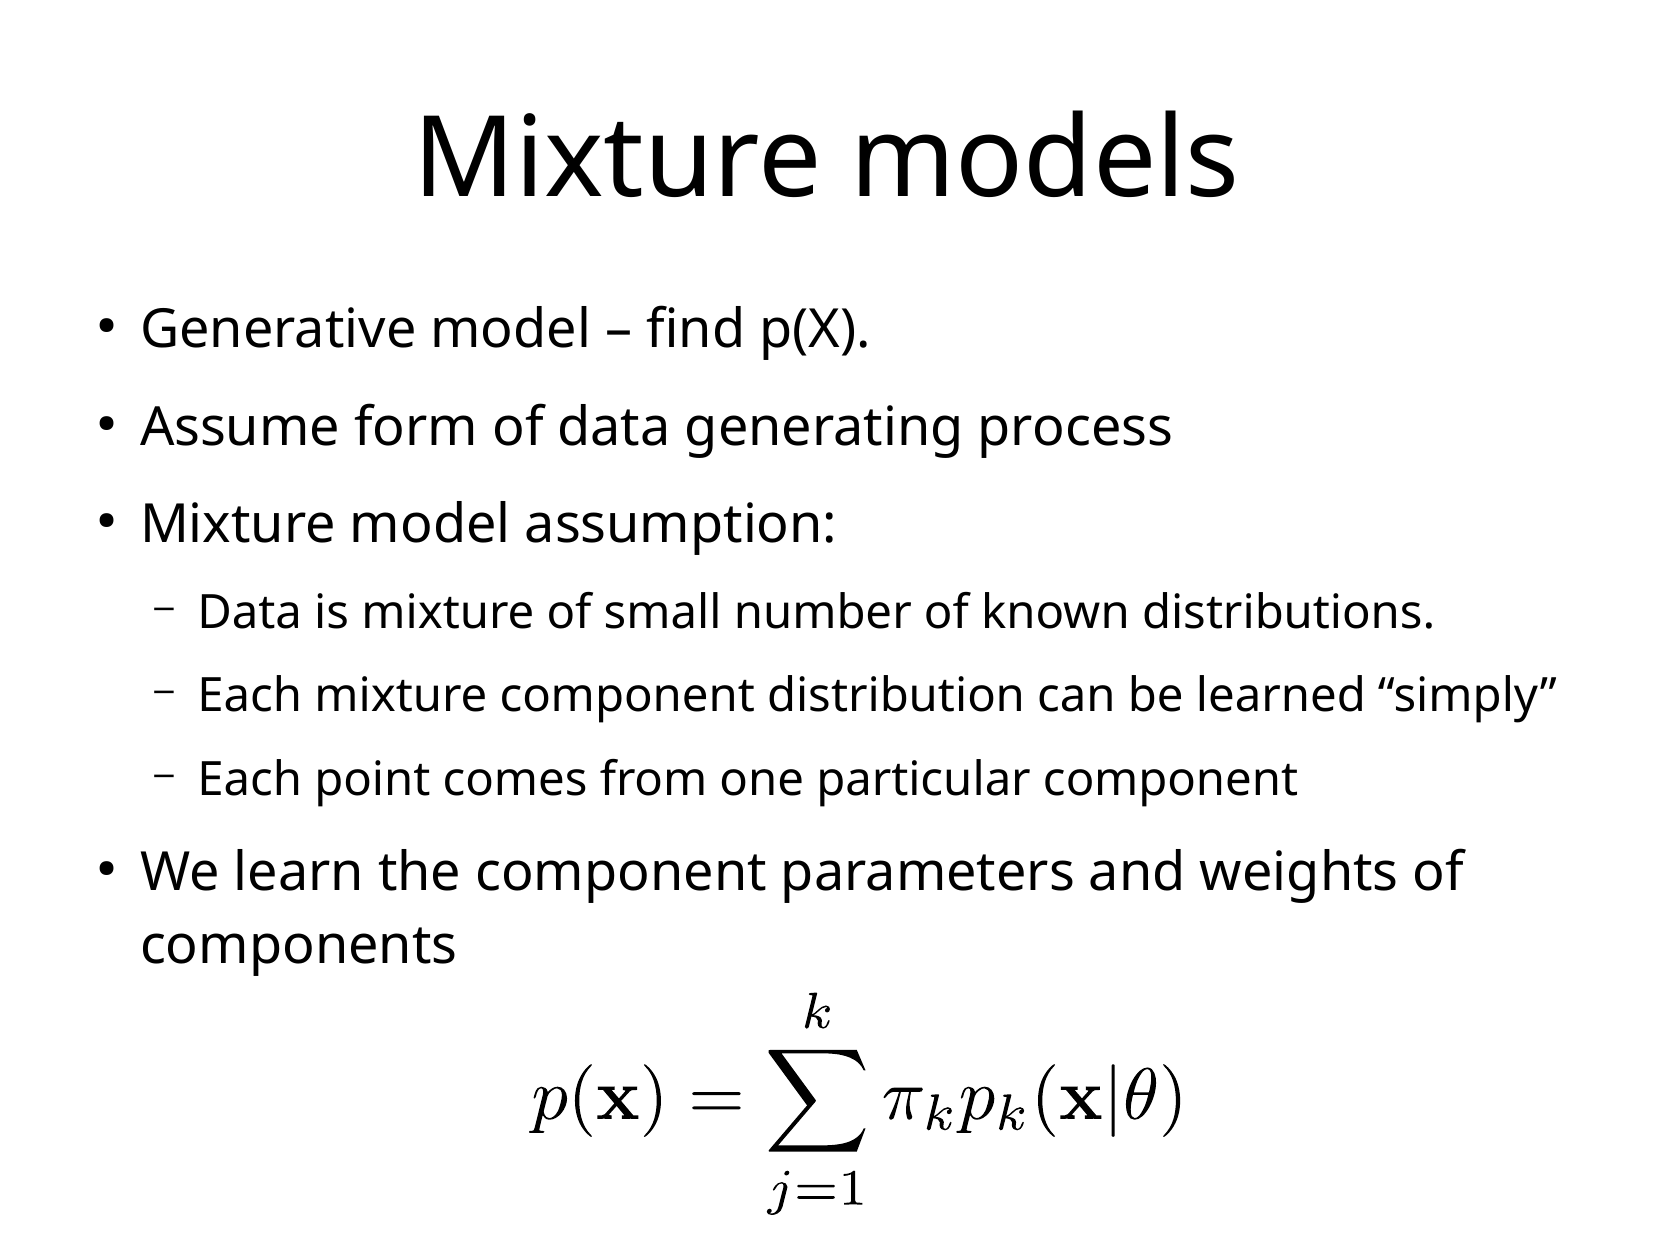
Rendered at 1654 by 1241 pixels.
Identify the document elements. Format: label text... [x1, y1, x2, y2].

text_box [529, 992, 1188, 1216]
title Mixture models [82, 49, 1571, 257]
list Generative model – find p(X). Assume form of data generating process Mixture model assumption: Data is mixture of small number of known distributions. Each mixture component distribution can be learned “simply” Each point comes from one particular component We learn the component parameters and weights of components [82, 290, 1571, 1010]
